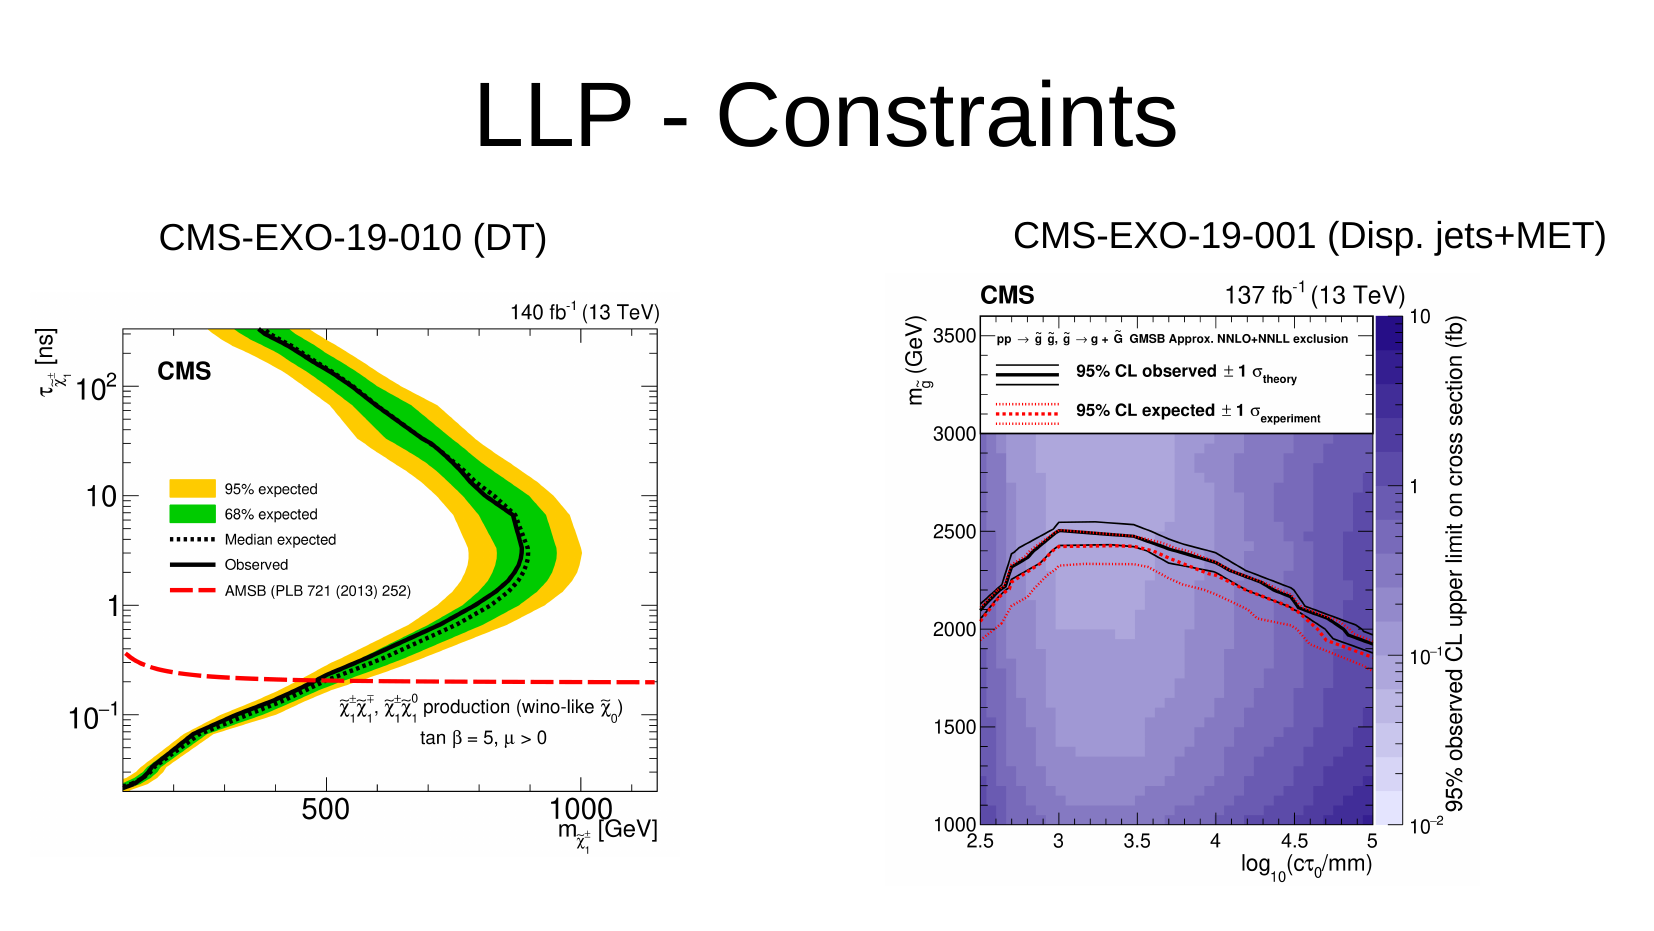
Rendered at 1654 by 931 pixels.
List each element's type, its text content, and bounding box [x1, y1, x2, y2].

text_box CMS-EXO-19-010 (DT) [143, 208, 563, 266]
picture [885, 273, 1480, 886]
picture [30, 292, 680, 857]
text_box CMS-EXO-19-001 (Disp. jets+MET) [998, 206, 1623, 264]
title LLP - Constraints [82, 37, 1571, 193]
